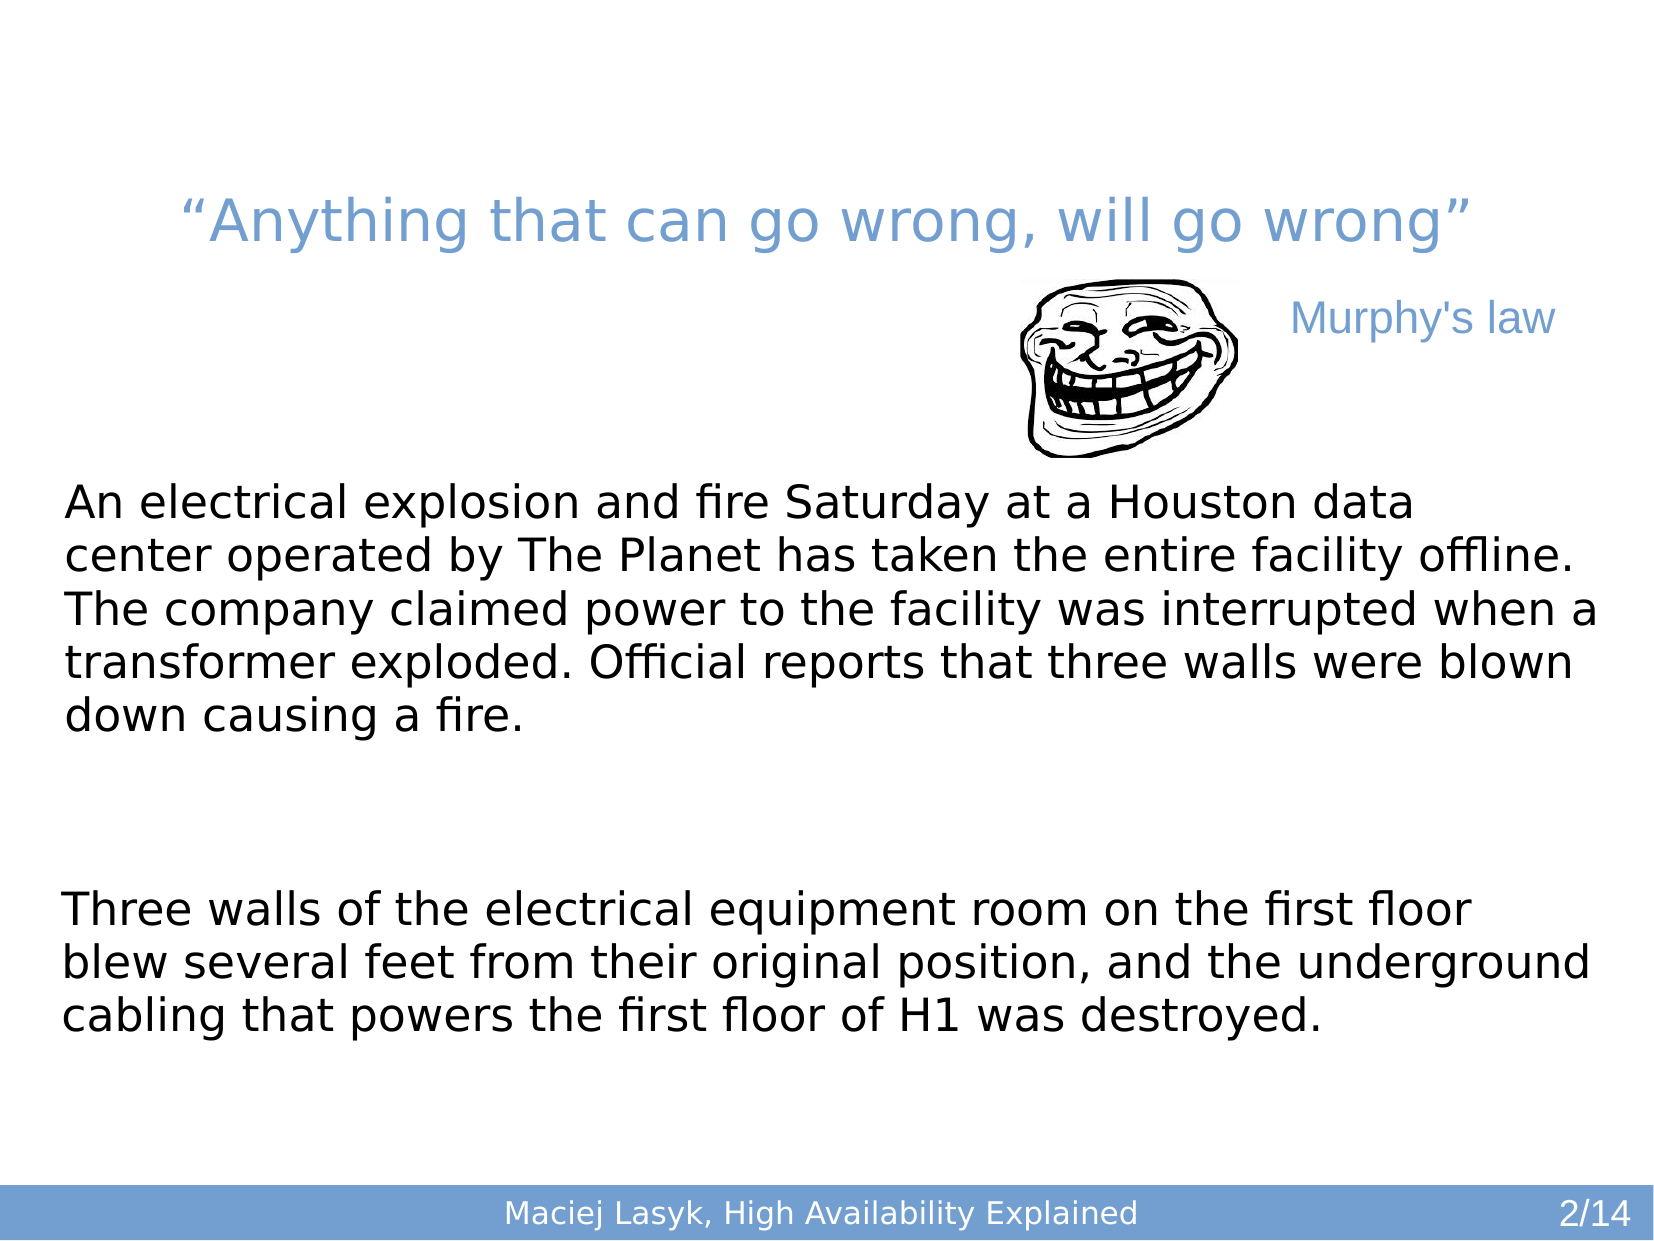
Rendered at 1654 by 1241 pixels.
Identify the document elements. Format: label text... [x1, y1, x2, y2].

picture [1020, 279, 1238, 458]
text_box [1647, 1185, 1654, 1241]
text_box 2/14 [1533, 1185, 1647, 1241]
text_box An electrical explosion and fire Saturday at a Houston data center operated by The Planet has taken the entire facility offline. The company claimed power to the facility was interrupted when a transformer exploded. Official reports that three walls were blown down causing a fire. [49, 468, 1630, 750]
text_box Murphy's law [1275, 285, 1571, 352]
text_box “Anything that can go wrong, will go wrong” [164, 180, 1490, 263]
text_box Three walls of the electrical equipment room on the first floor blew several feet from their original position, and the underground cabling that powers the first floor of H1 was destroyed. [46, 875, 1607, 1051]
text_box Maciej Lasyk, High Availability Explained [489, 1188, 1165, 1240]
text_box [0, 1185, 1533, 1241]
